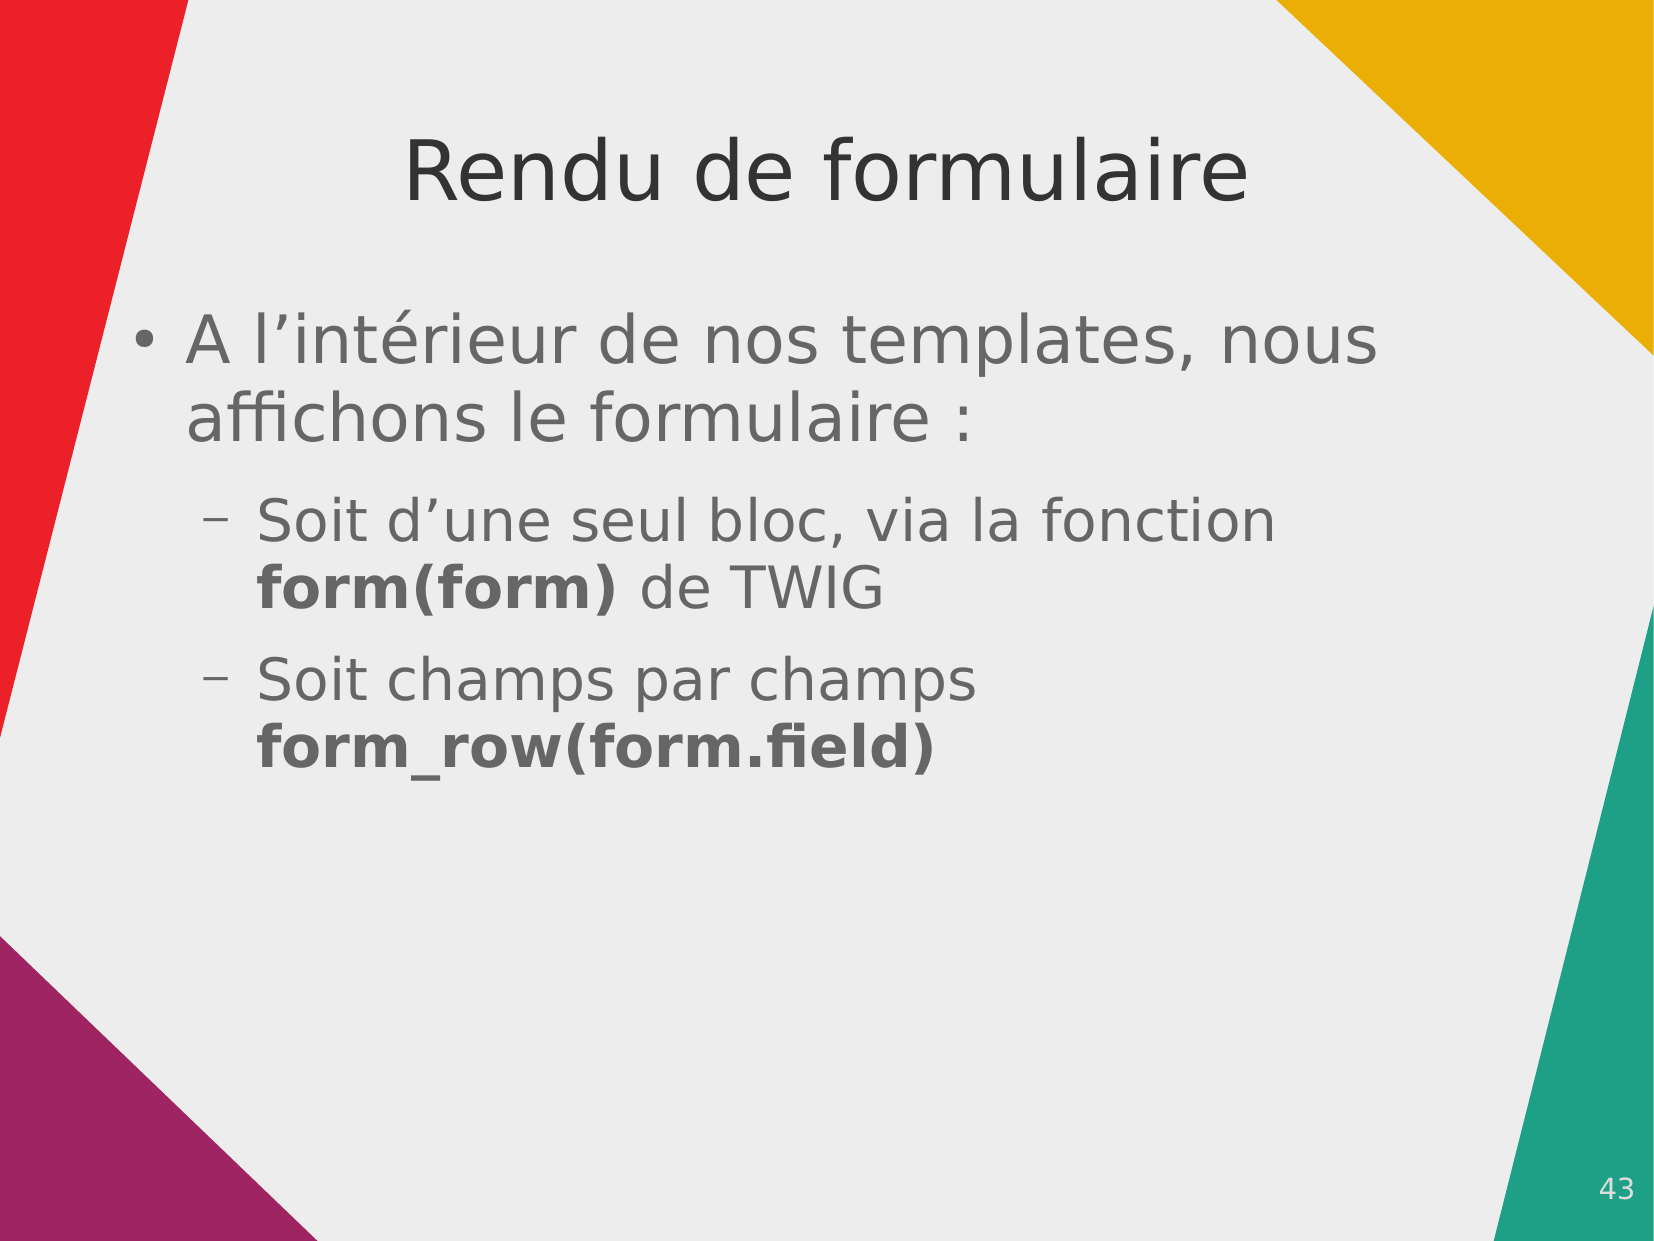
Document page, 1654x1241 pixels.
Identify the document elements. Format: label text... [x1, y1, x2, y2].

list A l’intérieur de nos templates, nous affichons le formulaire : Soit d’une seul bloc, via la fonction form(form) de TWIG Soit champs par champs form_row(form.field) [114, 302, 1539, 1033]
title Rendu de formulaire [114, 73, 1539, 271]
